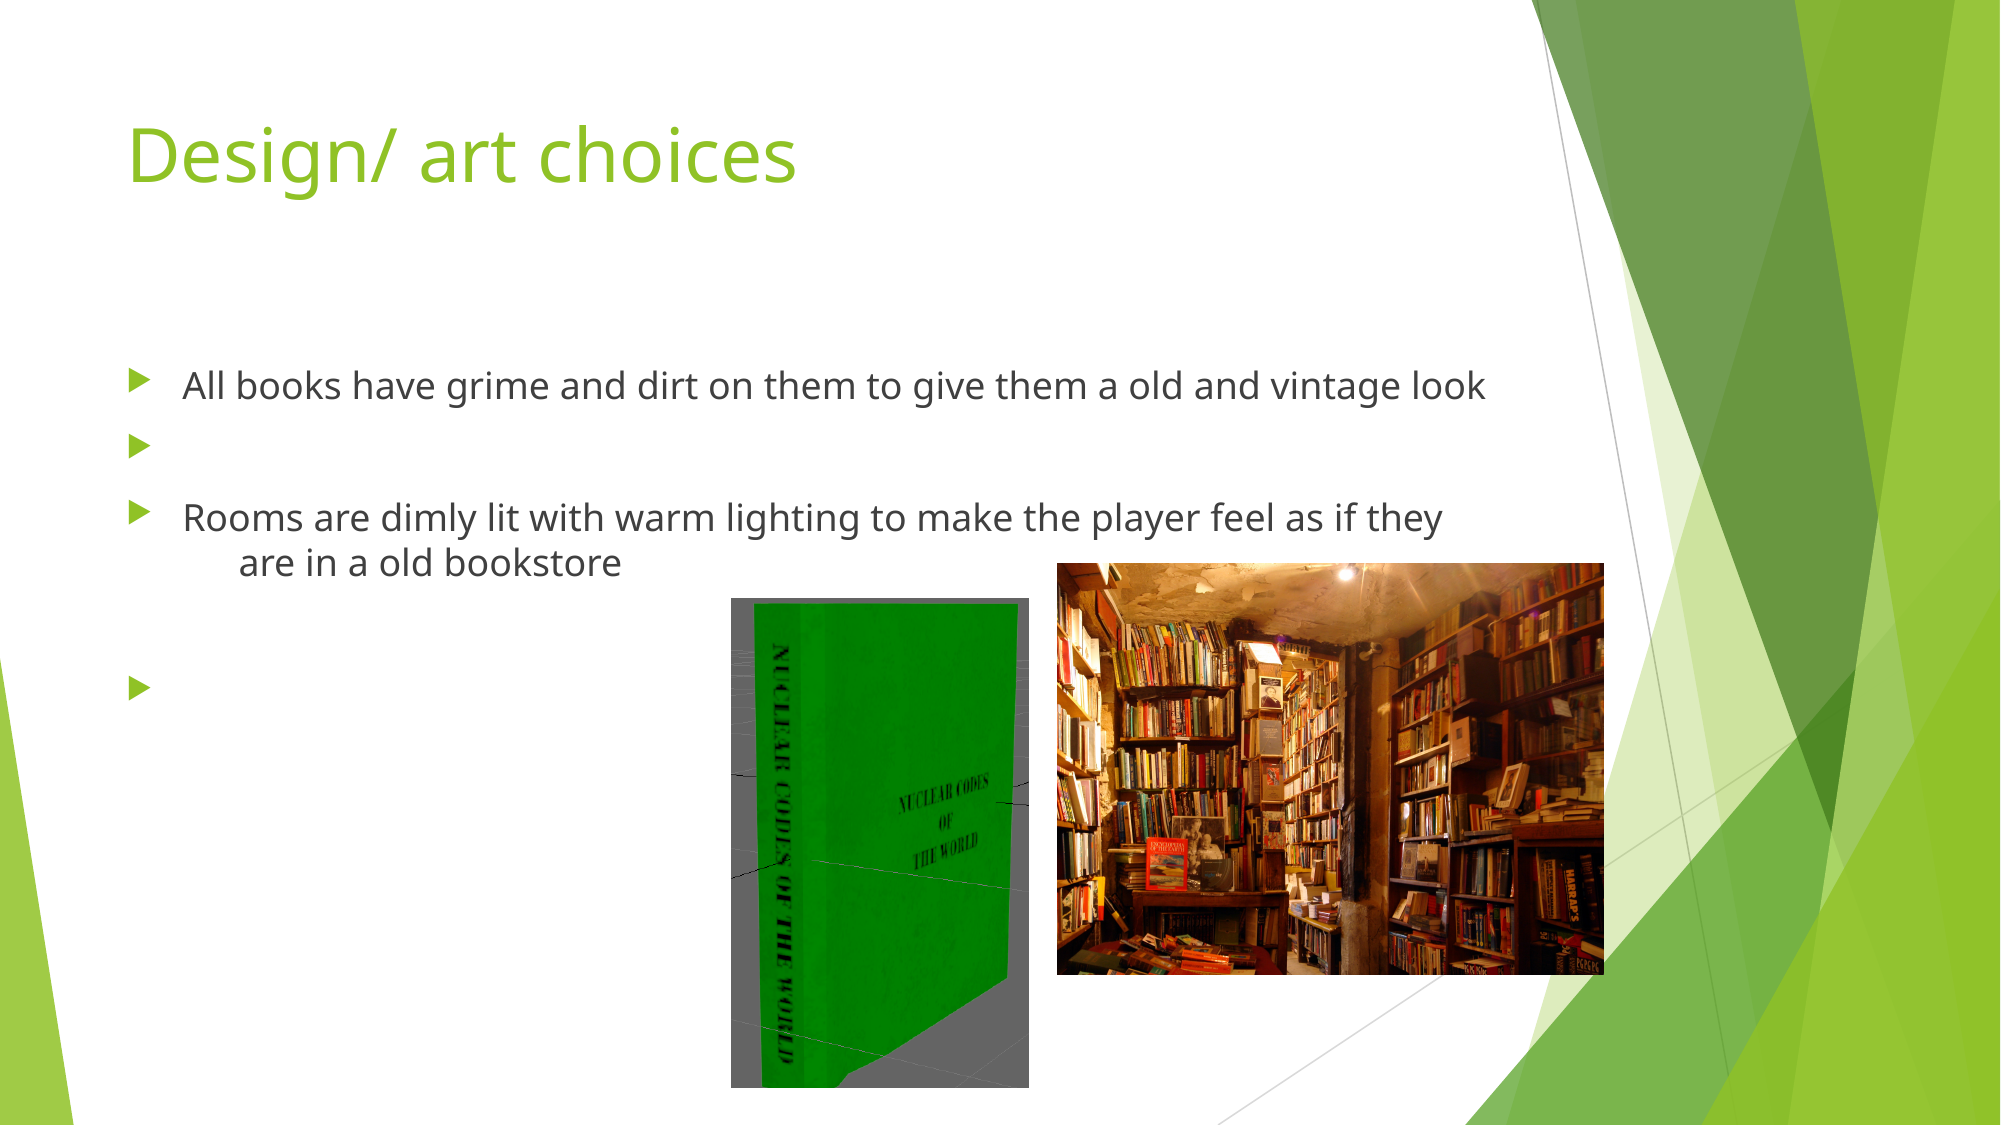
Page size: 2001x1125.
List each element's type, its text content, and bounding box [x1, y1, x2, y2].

list All books have grime and dirt on them to give them a old and vintage look Rooms are dimly lit with warm lighting to make the player feel as if they are in a old bookstore [111, 354, 1522, 992]
picture [731, 598, 1029, 1088]
title Design/ art choices [111, 99, 1522, 317]
picture [1057, 563, 1604, 976]
